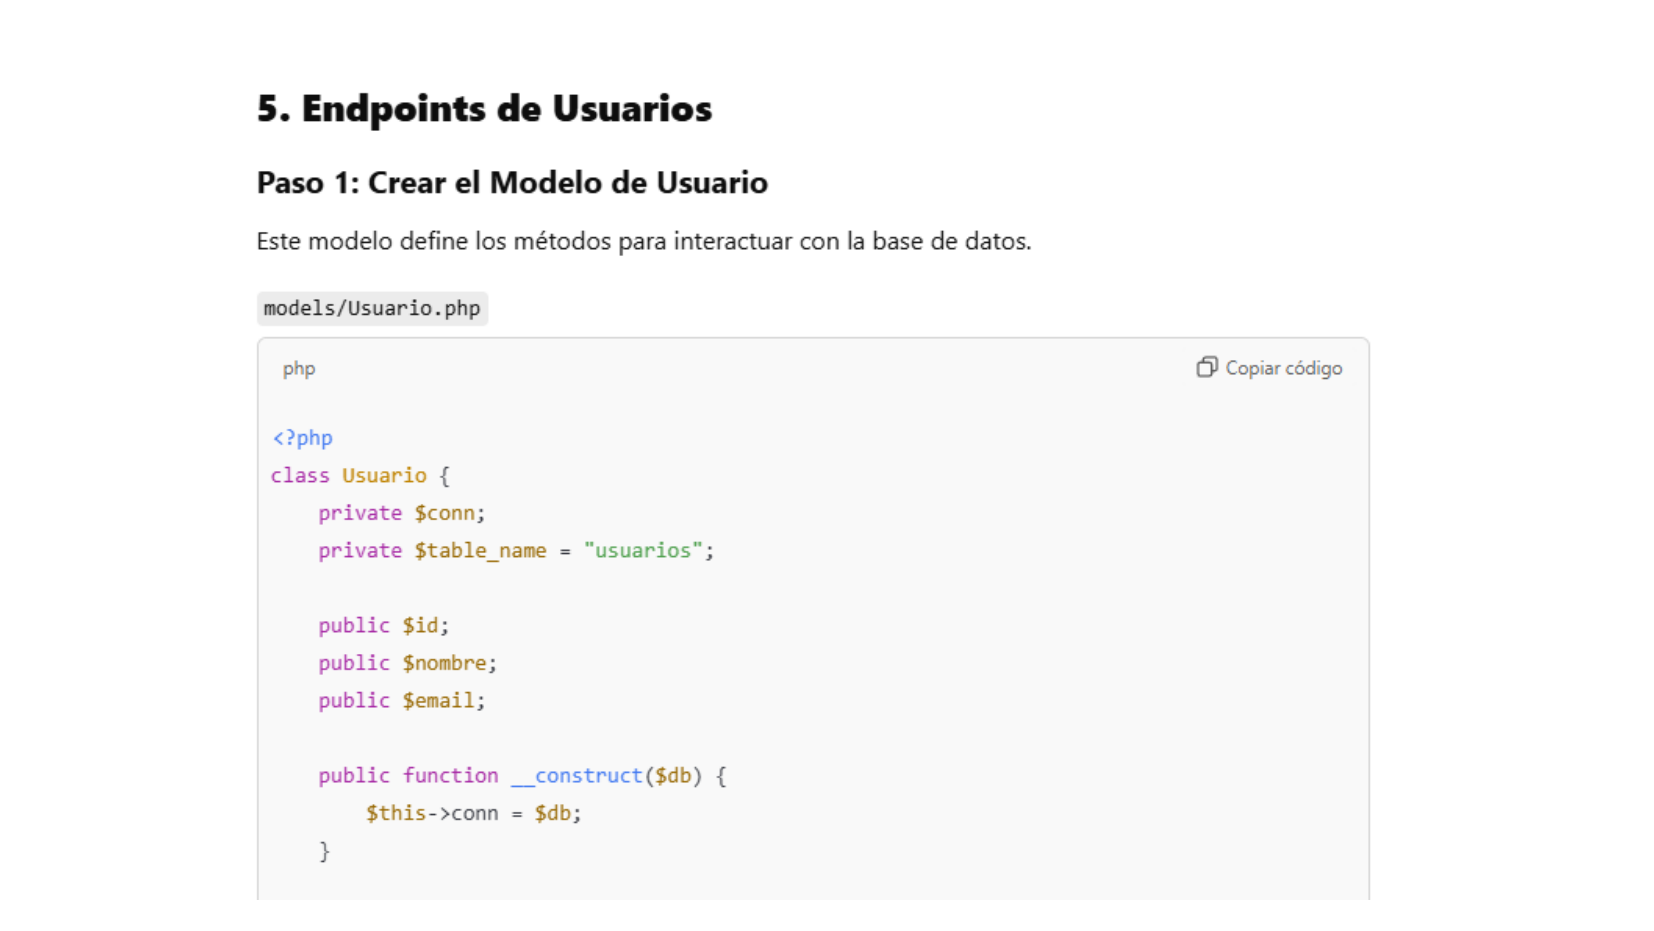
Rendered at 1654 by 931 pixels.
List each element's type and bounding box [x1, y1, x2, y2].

picture [212, 59, 1461, 900]
